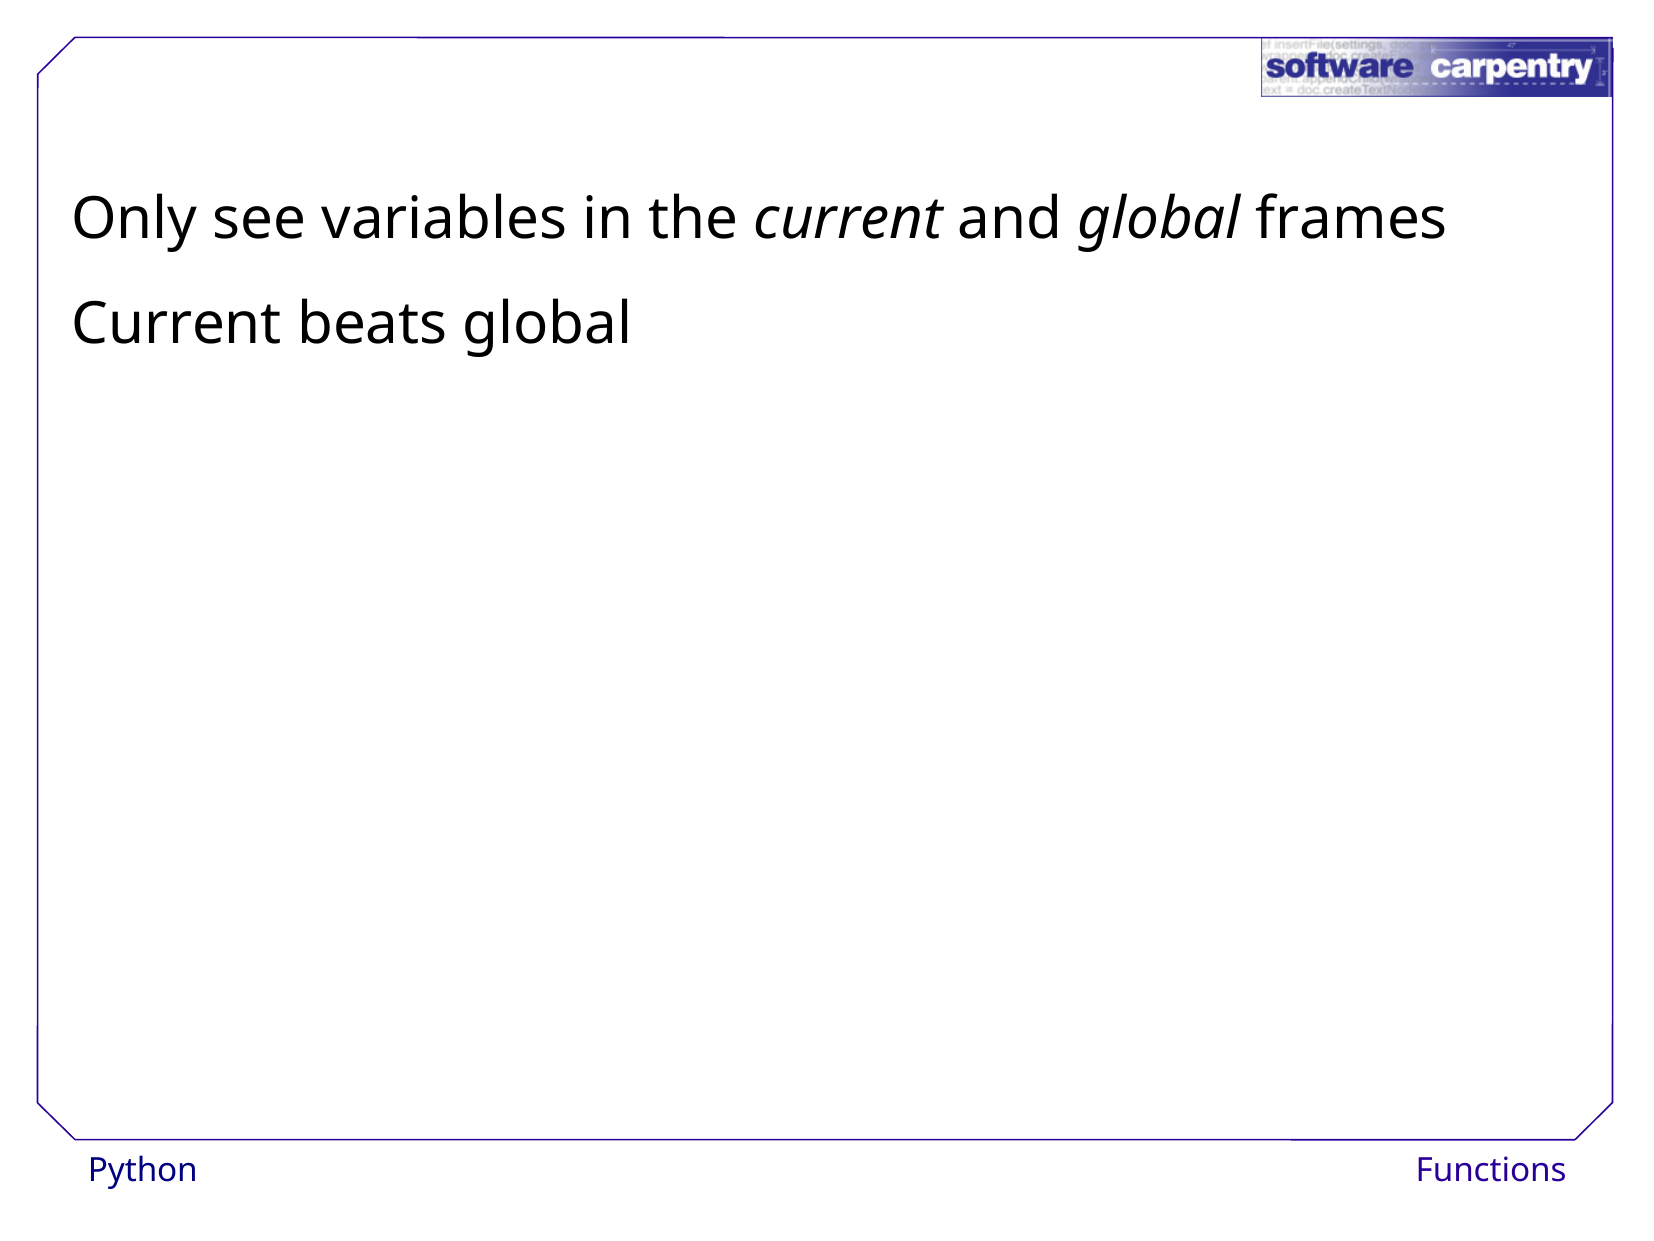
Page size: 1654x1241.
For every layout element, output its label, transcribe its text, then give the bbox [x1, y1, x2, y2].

text_box Only see variables in the current and global frames Current beats global [56, 137, 1613, 364]
picture [1261, 39, 1613, 97]
